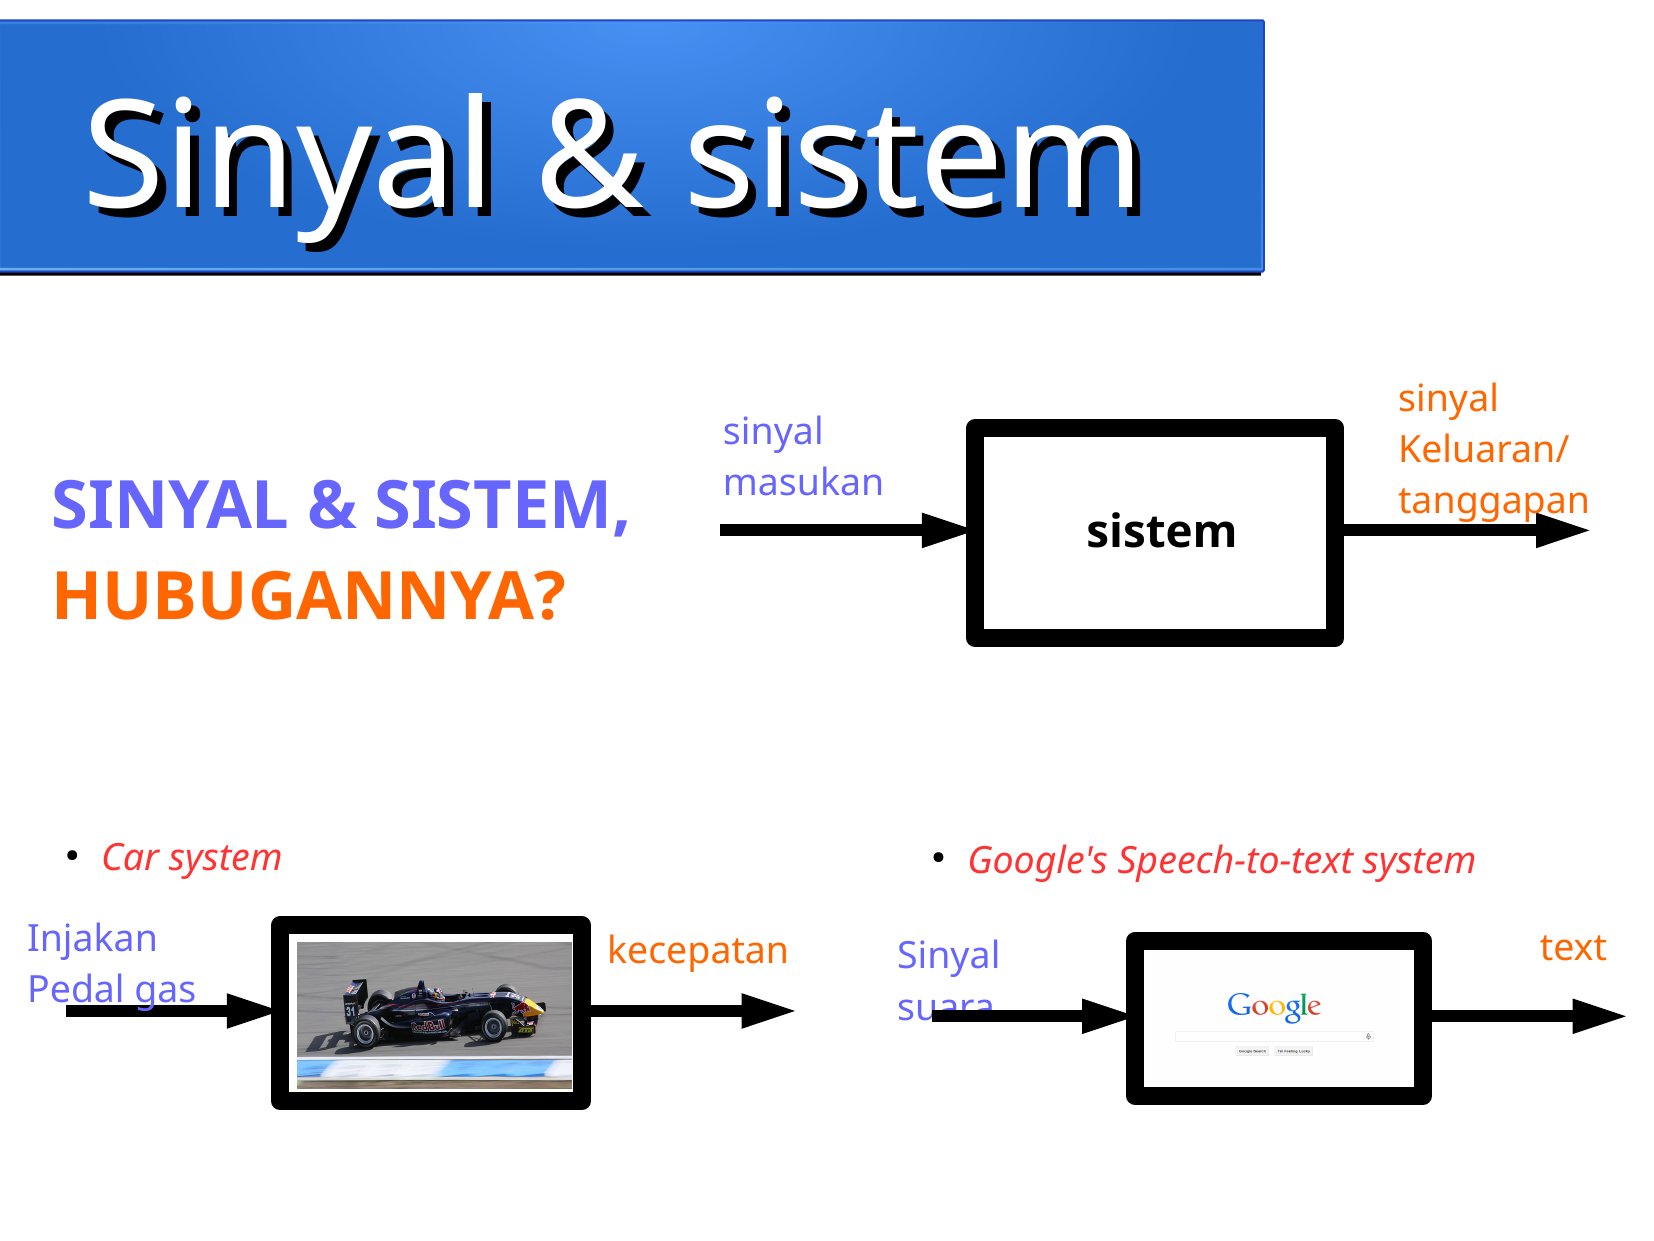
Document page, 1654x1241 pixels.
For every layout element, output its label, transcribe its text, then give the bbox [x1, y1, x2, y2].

text_box sinyal masukan [708, 397, 893, 497]
text_box [975, 428, 1336, 639]
text_box Google's Speech-to-text system [917, 825, 1508, 884]
picture [1151, 952, 1402, 1085]
text_box SINYAL & SISTEM, HUBUGANNYA? [36, 450, 676, 616]
text_box [1135, 940, 1423, 1096]
text_box Car system [50, 823, 301, 881]
text_box Sinyal suara [882, 921, 1118, 979]
text_box Injakan Pedal gas [12, 904, 323, 1023]
picture [297, 942, 572, 1089]
title Sinyal & sistem [82, 47, 1235, 252]
text_box kecepatan [592, 915, 826, 985]
text_box [280, 925, 582, 1102]
text_box text [1525, 913, 1627, 971]
text_box sistem [1071, 490, 1253, 558]
text_box sinyal Keluaran/ tanggapan [1383, 363, 1600, 506]
